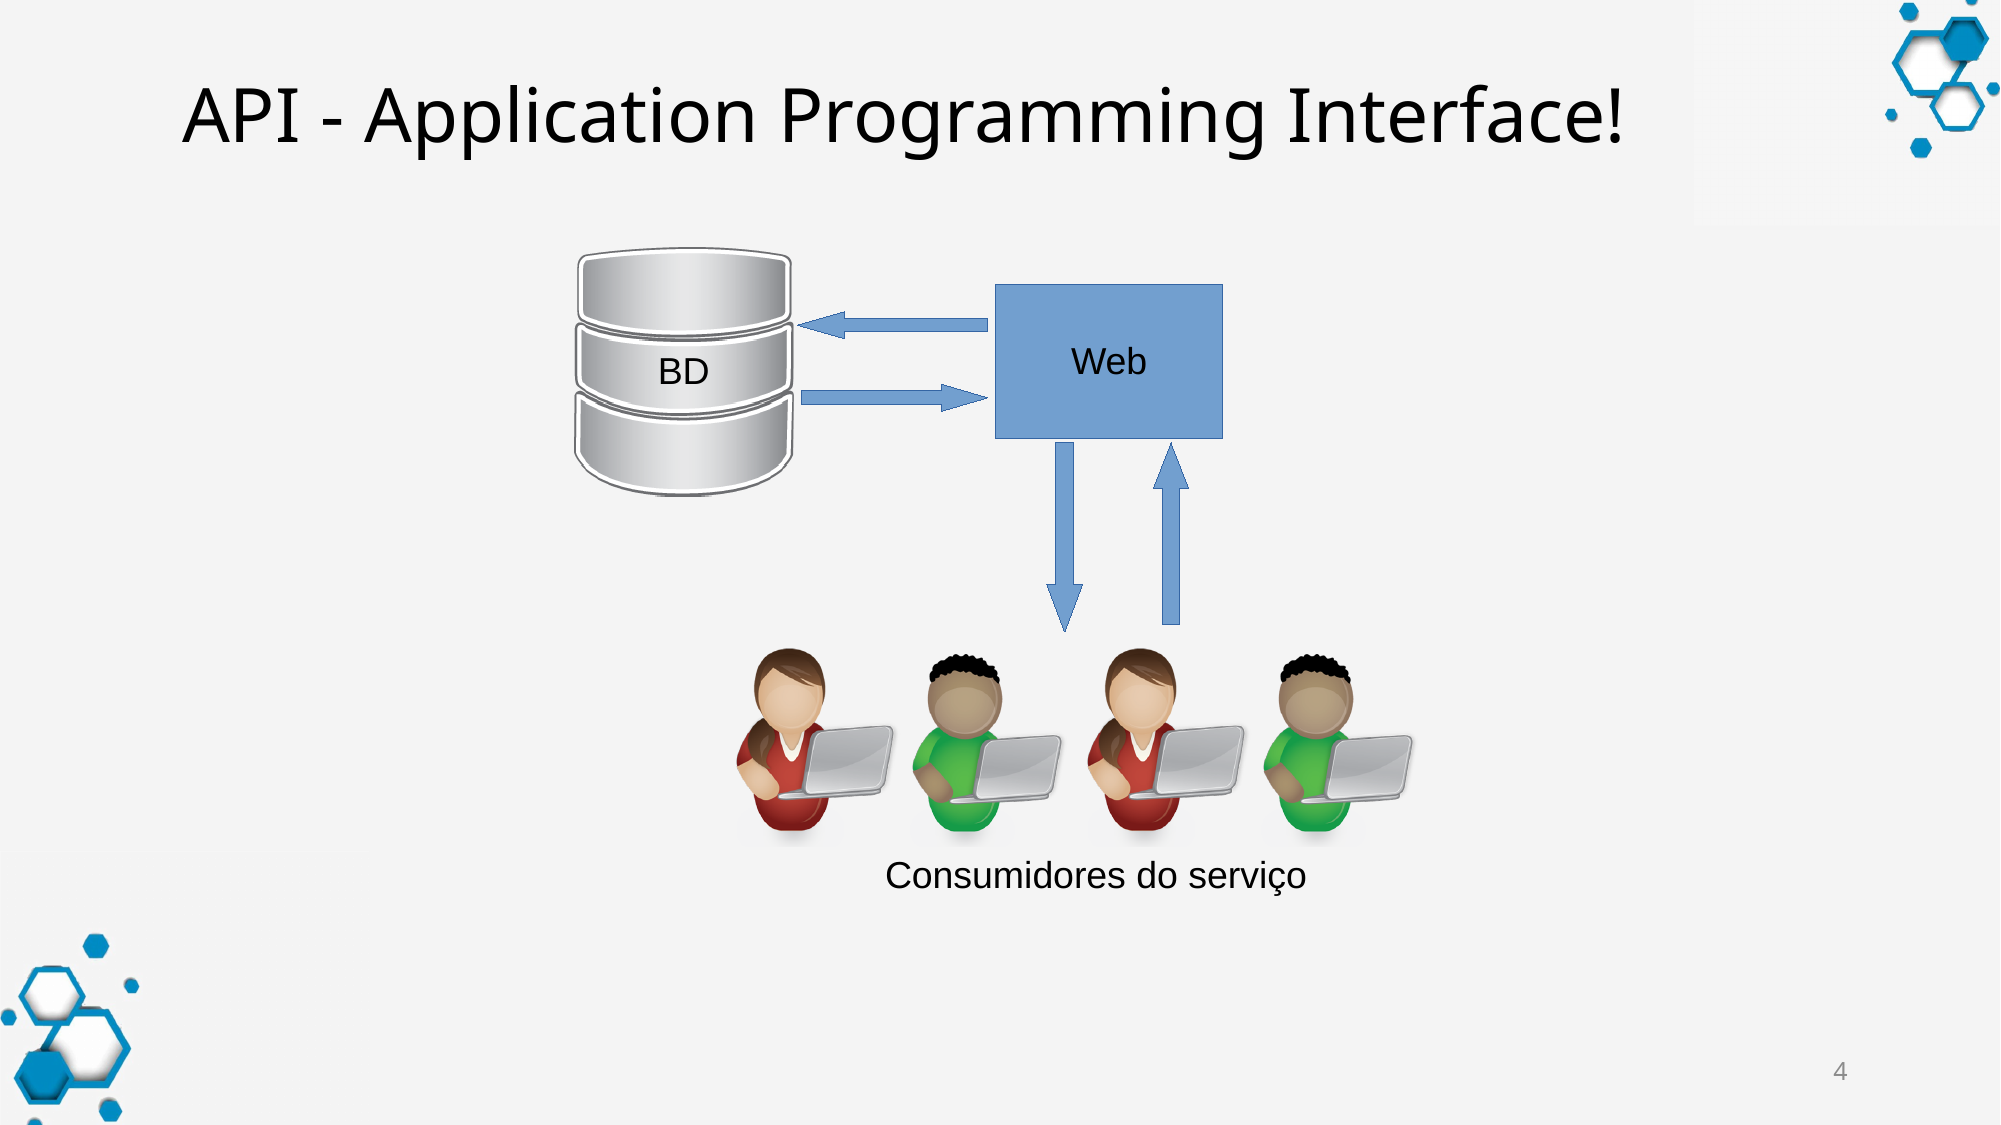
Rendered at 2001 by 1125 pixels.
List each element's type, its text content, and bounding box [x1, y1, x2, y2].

picture [1, 852, 369, 1125]
picture [1694, 0, 2000, 226]
text_box Web [995, 284, 1223, 439]
picture [574, 247, 794, 497]
slide_number <número> [1412, 1042, 1863, 1103]
text_box Consumidores do serviço [870, 847, 1355, 910]
text_box [1046, 442, 1083, 632]
text_box [801, 384, 988, 412]
text_box [797, 311, 988, 339]
title API - Application Programming Interface! [167, 53, 1743, 184]
picture [722, 636, 1425, 847]
text_box [1153, 442, 1189, 625]
